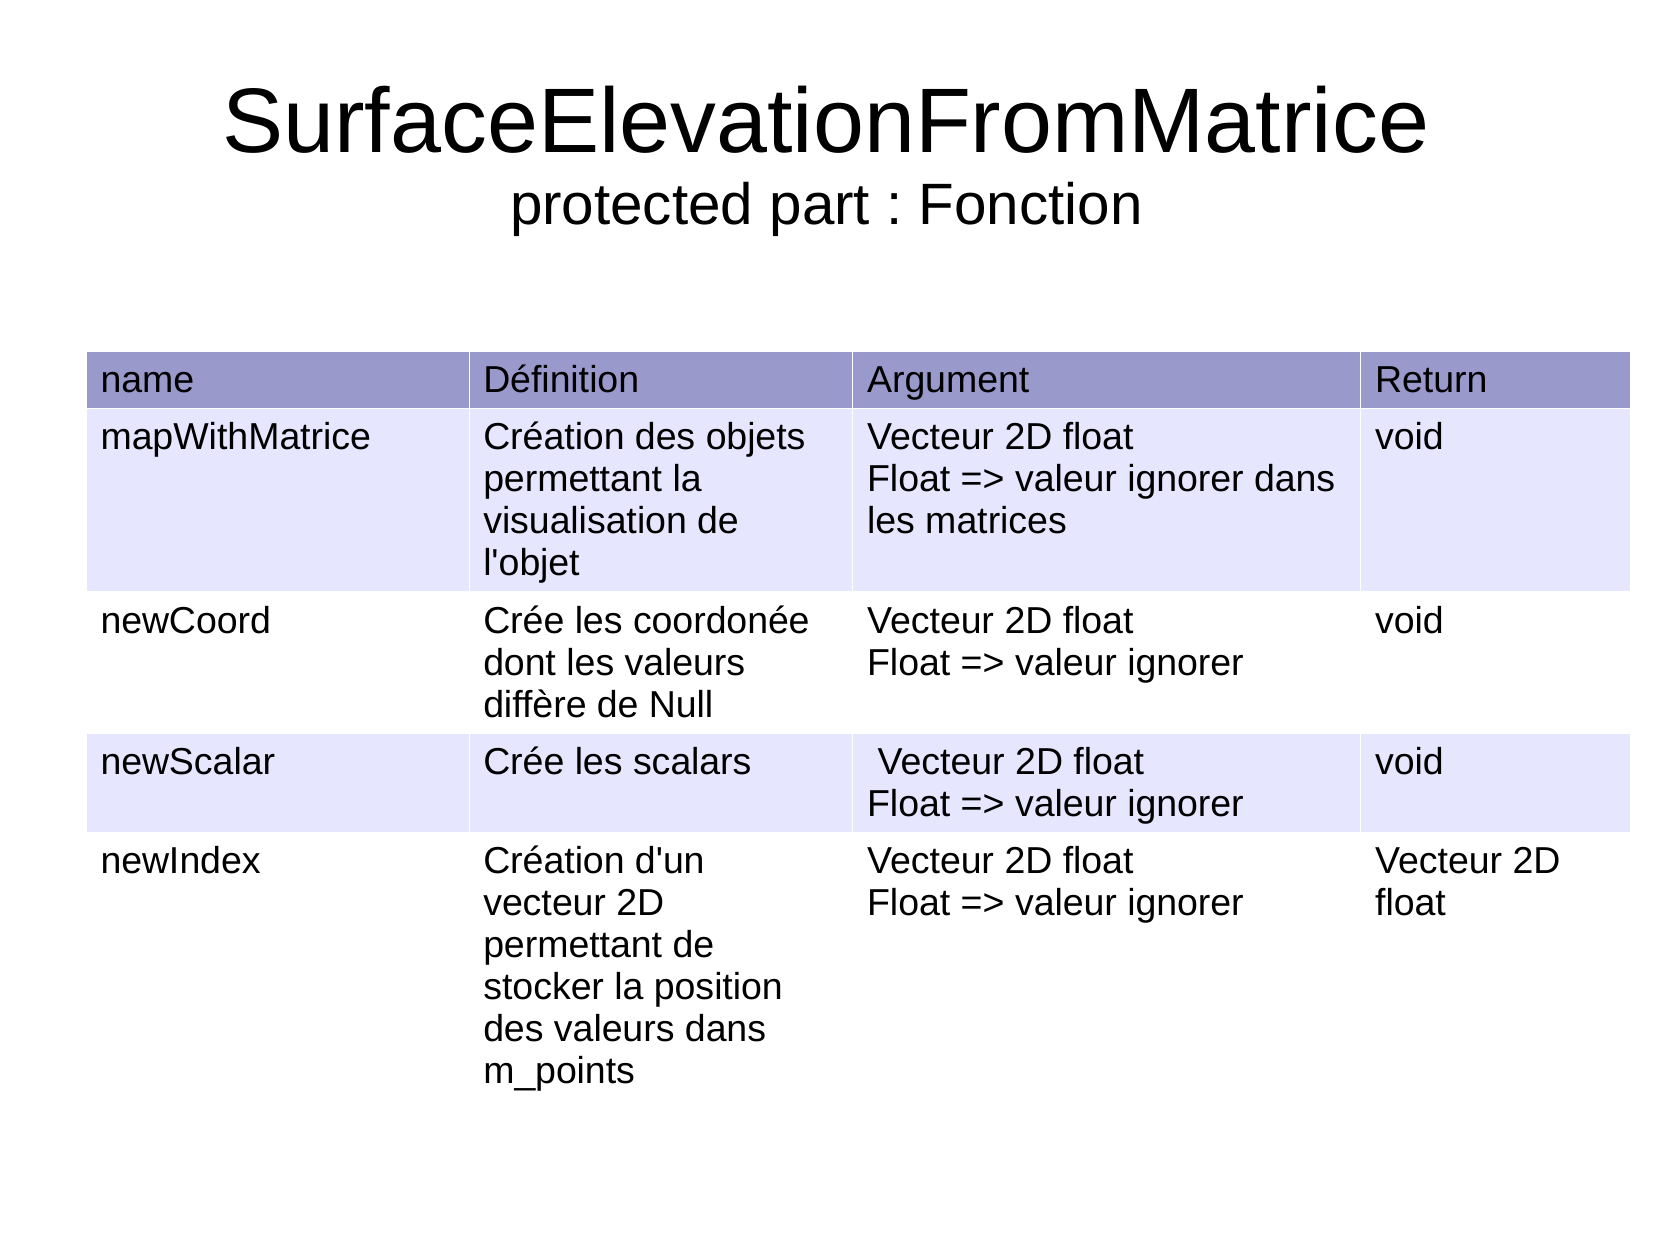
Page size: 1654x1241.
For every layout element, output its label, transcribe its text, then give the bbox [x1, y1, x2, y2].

table_cell void [1361, 592, 1630, 733]
table_cell mapWithMatrice [87, 409, 469, 591]
table_cell Vecteur 2D float Float => valeur ignorer [853, 833, 1360, 1099]
table_cell newScalar [87, 734, 469, 832]
table_header name [87, 352, 469, 408]
table_cell newCoord [87, 592, 469, 733]
table_cell Crée les scalars [470, 734, 852, 832]
table_cell Création d'un vecteur 2D permettant de stocker la position des valeurs dans m_points [470, 833, 852, 1099]
title SurfaceElevationFromMatrice protected part : Fonction [82, 49, 1571, 257]
table_header Argument [853, 352, 1360, 408]
table_cell newIndex [87, 833, 469, 1099]
table_cell Vecteur 2D float [1361, 833, 1630, 1099]
table_cell void [1361, 734, 1630, 832]
table_header Définition [470, 352, 852, 408]
table_cell Vecteur 2D float Float => valeur ignorer [853, 592, 1360, 733]
table_cell Crée les coordonée dont les valeurs diffère de Null [470, 592, 852, 733]
table_cell void [1361, 409, 1630, 591]
table_cell Vecteur 2D float Float => valeur ignorer dans les matrices [853, 409, 1360, 591]
table_cell Vecteur 2D float Float => valeur ignorer [853, 734, 1360, 832]
table_header Return [1361, 352, 1630, 408]
table_cell Création des objets permettant la visualisation de l'objet [470, 409, 852, 591]
